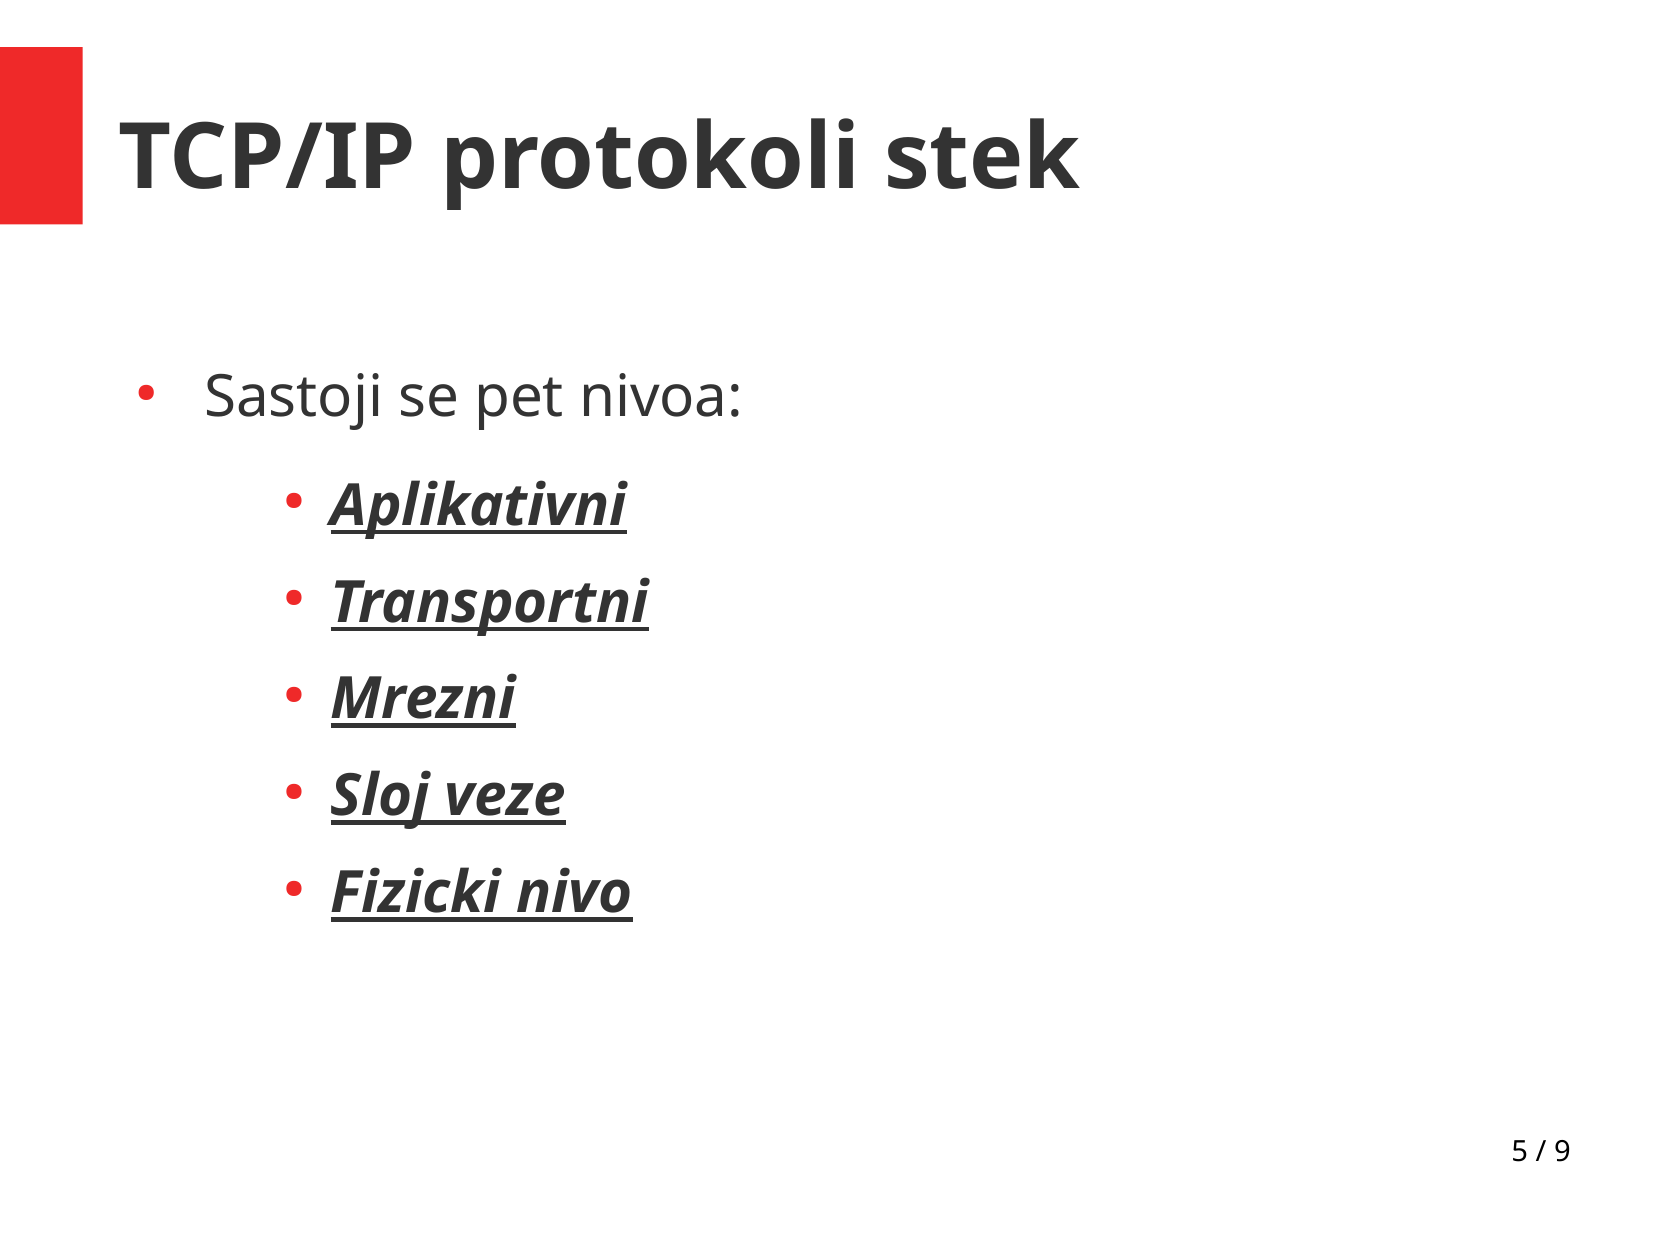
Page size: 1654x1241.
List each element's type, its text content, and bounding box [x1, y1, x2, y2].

list Sastoji se pet nivoa: Aplikativni Transportni Mrezni Sloj veze Fizicki nivo [118, 354, 1536, 1074]
title TCP/IP protokoli stek [118, 49, 1571, 257]
